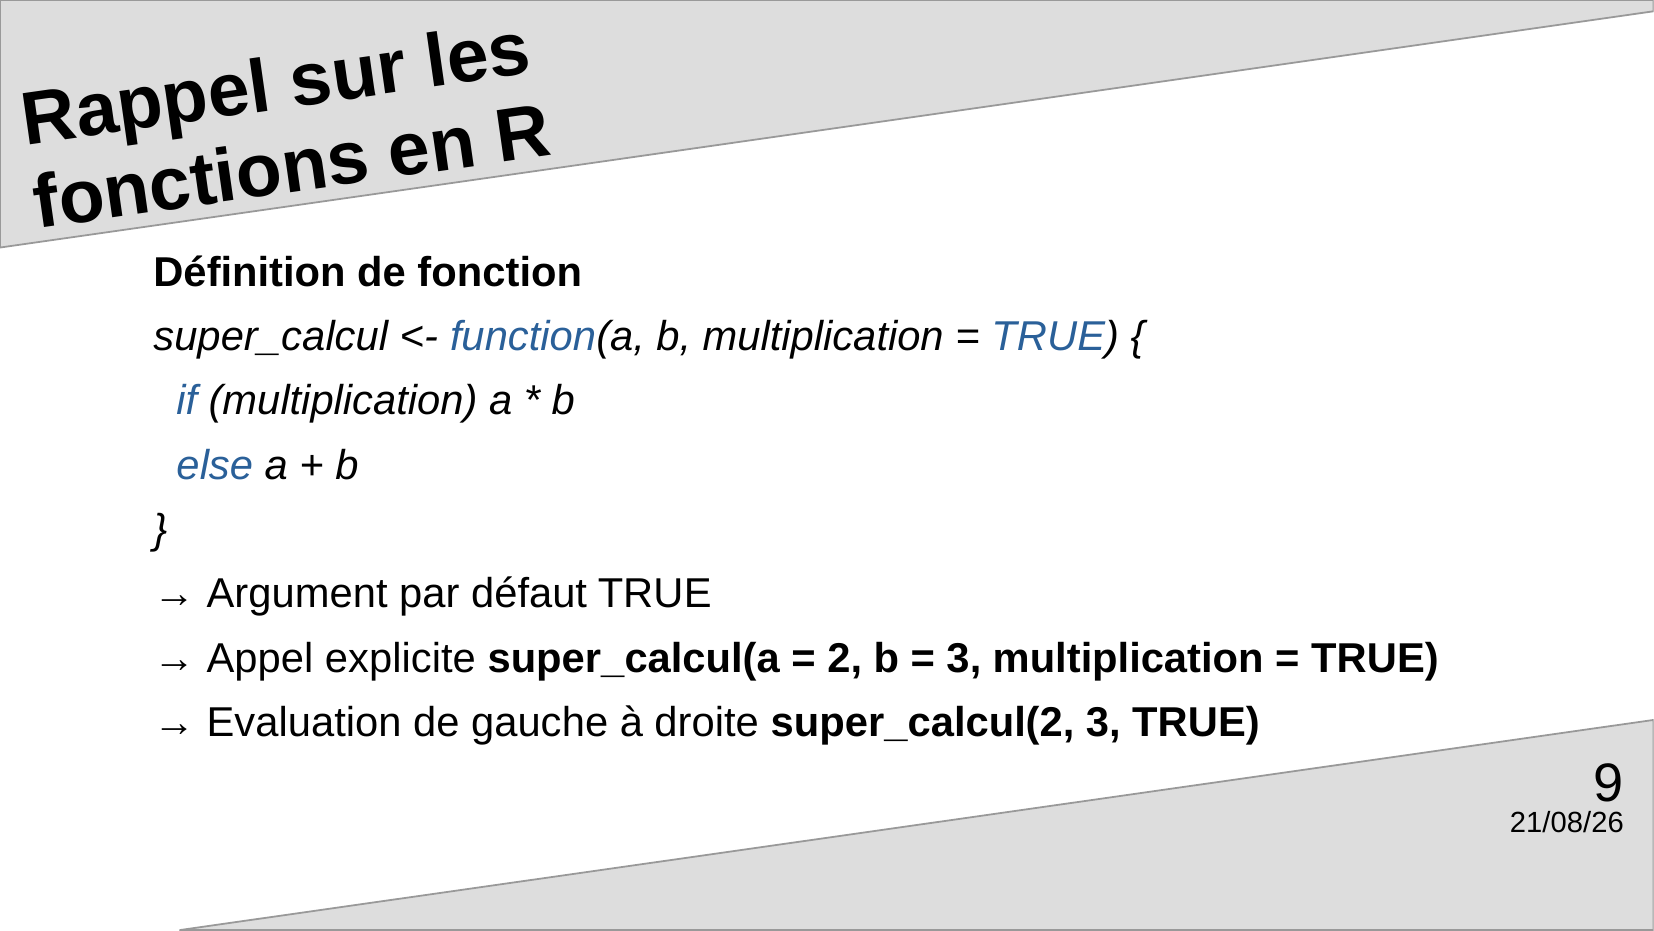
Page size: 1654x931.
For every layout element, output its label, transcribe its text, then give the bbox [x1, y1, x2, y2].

list Définition de fonction super_calcul <- function(a, b, multiplication = TRUE) { if (multiplication) a * b else a + b } → Argument par défaut TRUE → Appel explicite super_calcul(a = 2, b = 3, multiplication = TRUE) → Evaluation de gauche à droite super_calcul(2, 3, TRUE) [82, 248, 1538, 789]
title Rappel sur les fonctions en R [16, 0, 1502, 245]
